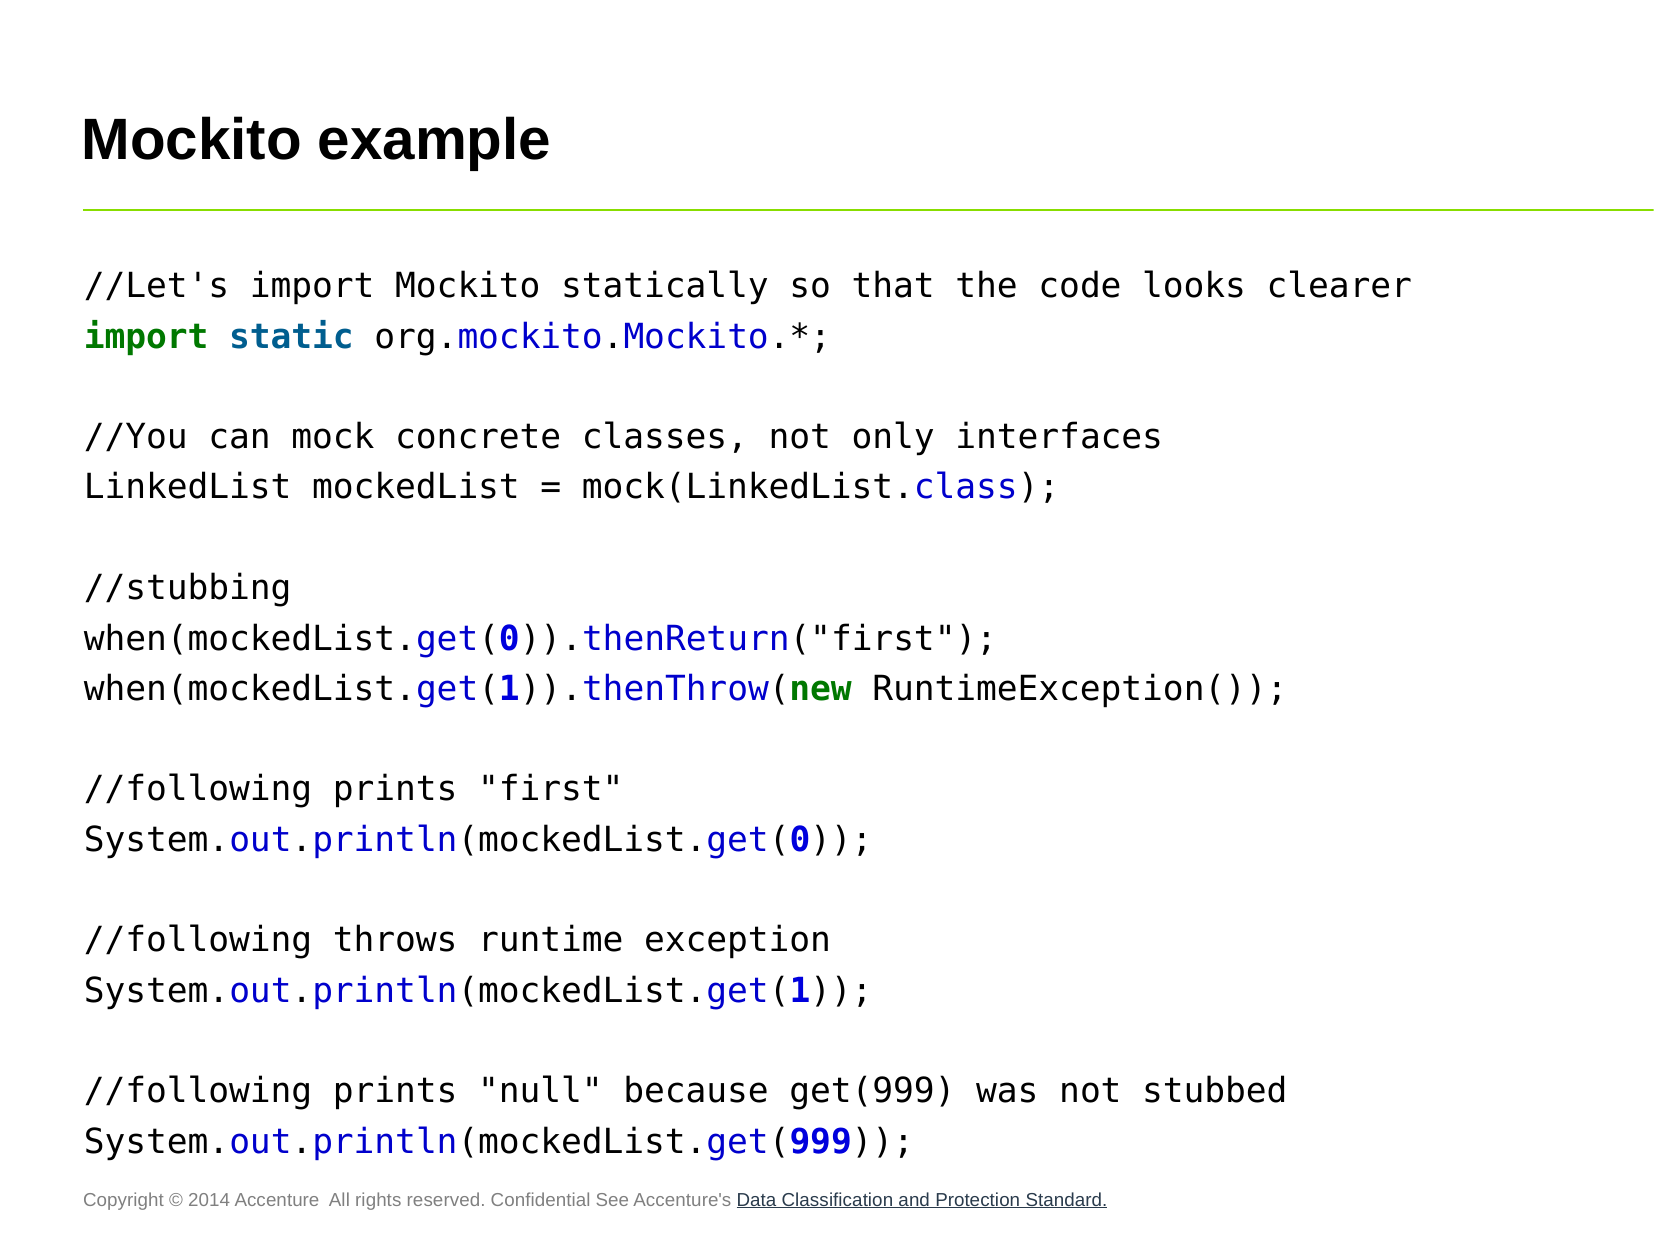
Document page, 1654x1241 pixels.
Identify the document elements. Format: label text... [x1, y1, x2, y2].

list //Let's import Mockito statically so that the code looks clearer import static org.mockito.Mockito.*; //You can mock concrete classes, not only interfaces LinkedList mockedList = mock(LinkedList.class); //stubbing when(mockedList.get(0)).thenReturn("first"); when(mockedList.get(1)).thenThrow(new RuntimeException()); //following prints "first" System.out.println(mockedList.get(0)); //following throws runtime exception System.out.println(mockedList.get(1)); //following prints "null" because get(999) was not stubbed System.out.println(mockedList.get(999)); [84, 255, 1573, 1166]
title Mockito example [81, 68, 1654, 211]
